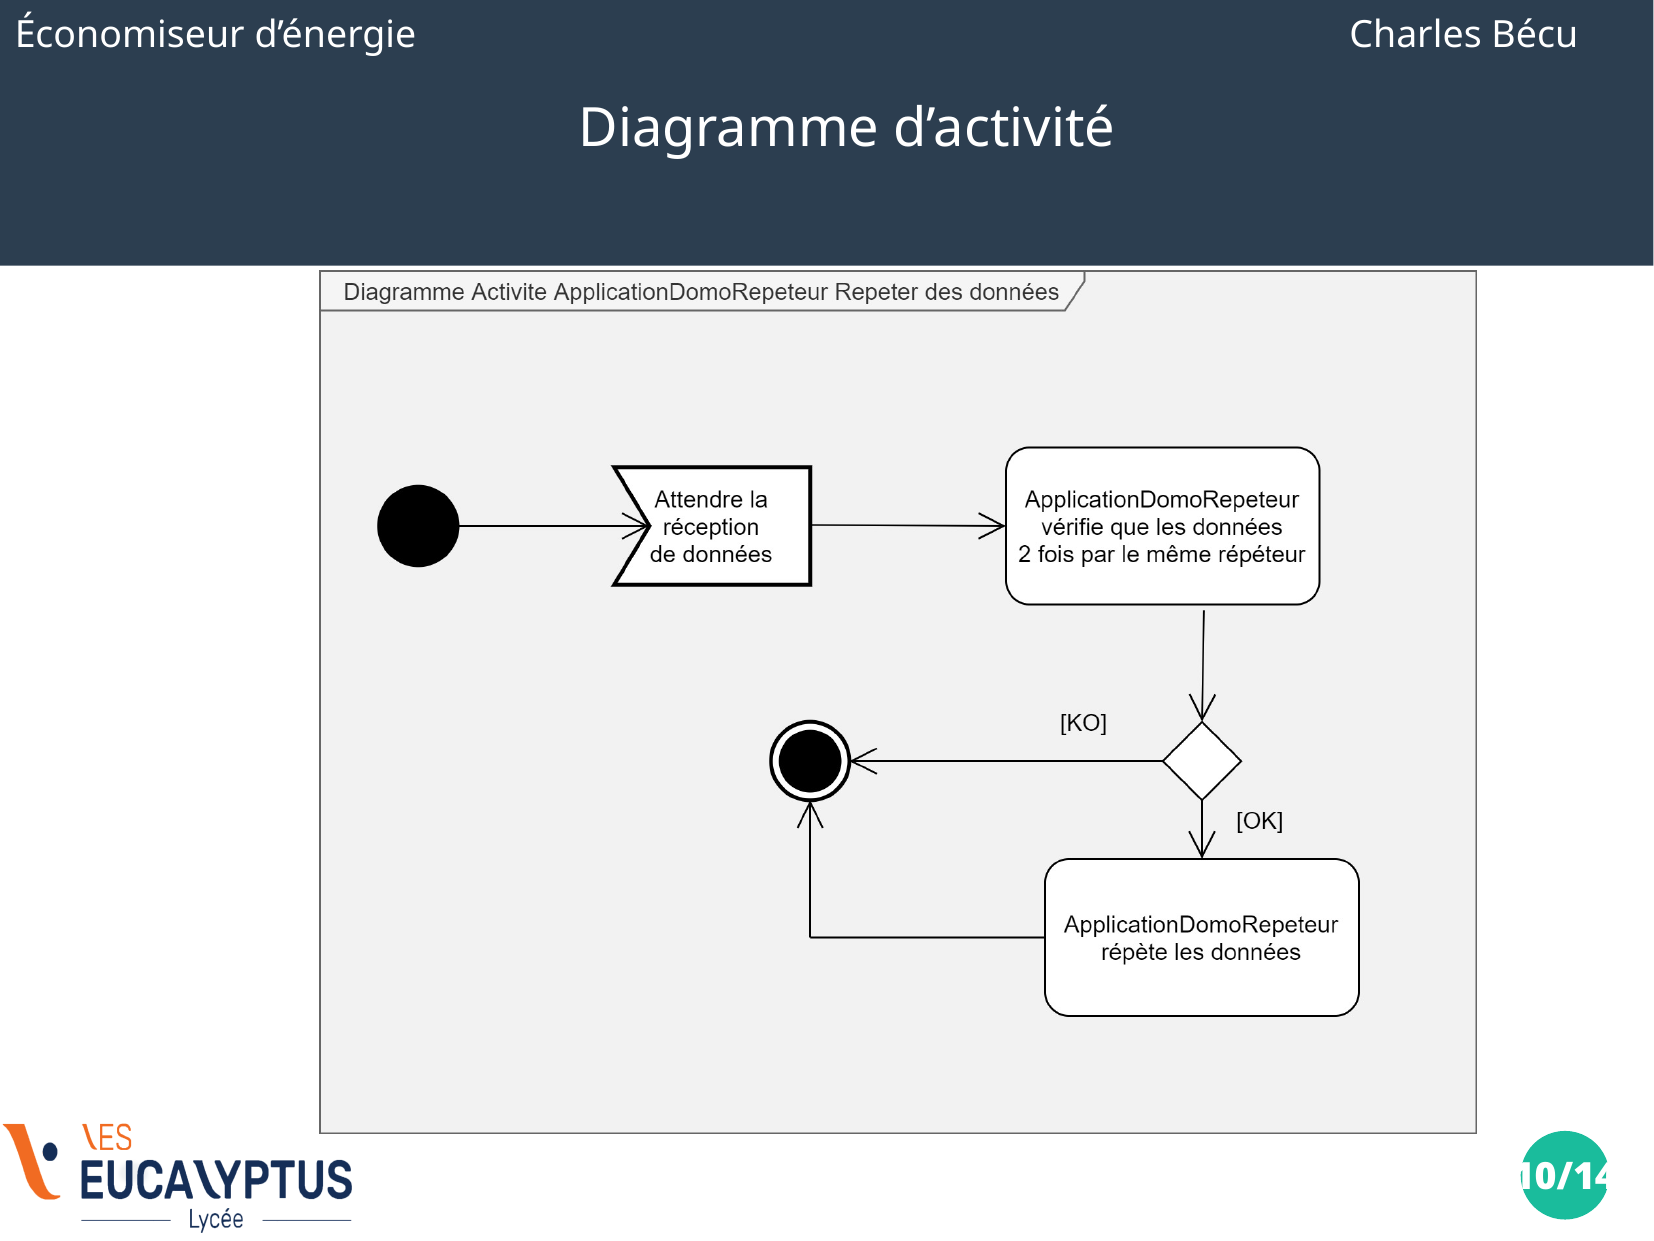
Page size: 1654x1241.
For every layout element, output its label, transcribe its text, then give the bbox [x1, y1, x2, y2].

picture [0, 270, 1477, 1236]
text_box Charles Bécu [1334, 0, 1651, 110]
title Diagramme d’activité [578, 47, 1123, 205]
text_box Économiseur d’énergie [0, 0, 438, 110]
